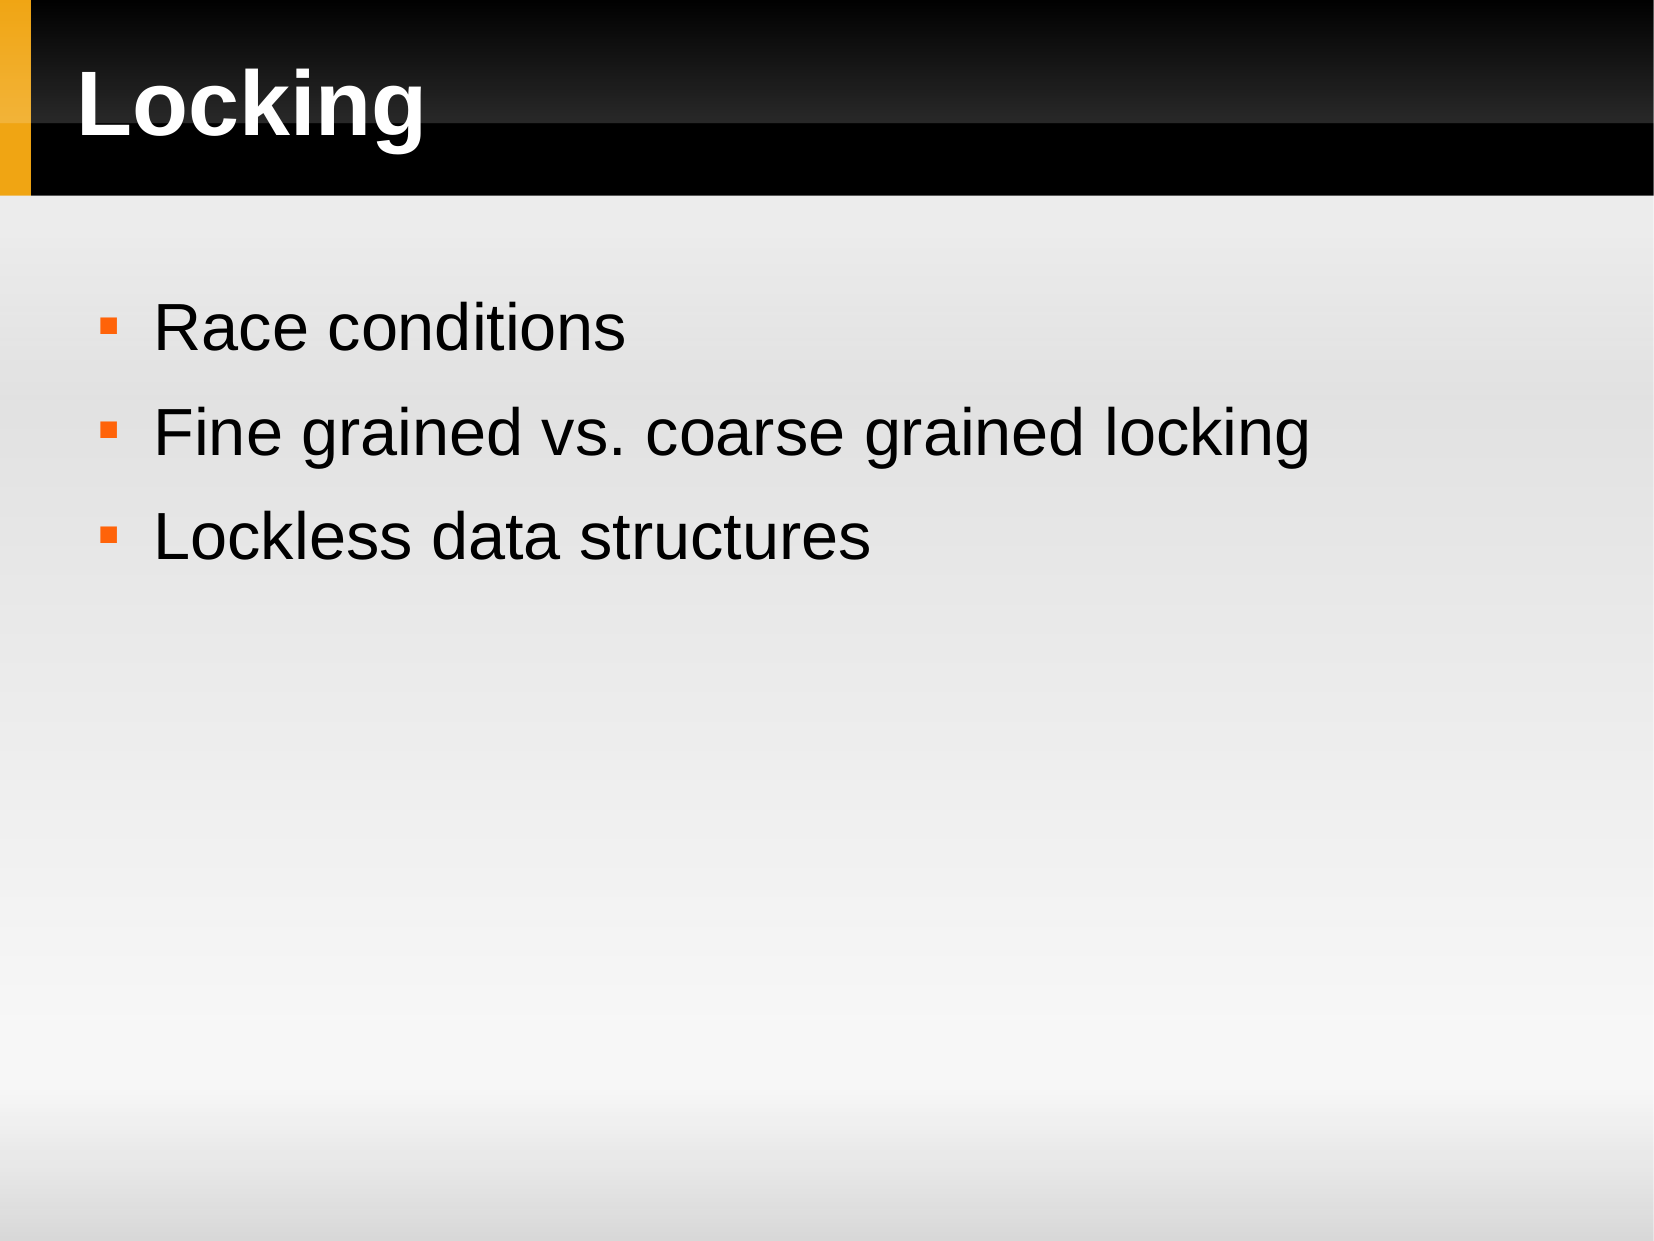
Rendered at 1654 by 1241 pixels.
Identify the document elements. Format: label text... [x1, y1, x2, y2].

picture [0, 0, 1654, 1241]
list Race conditions Fine grained vs. coarse grained locking Lockless data structures [82, 290, 1571, 1094]
title Locking [76, 0, 1565, 208]
